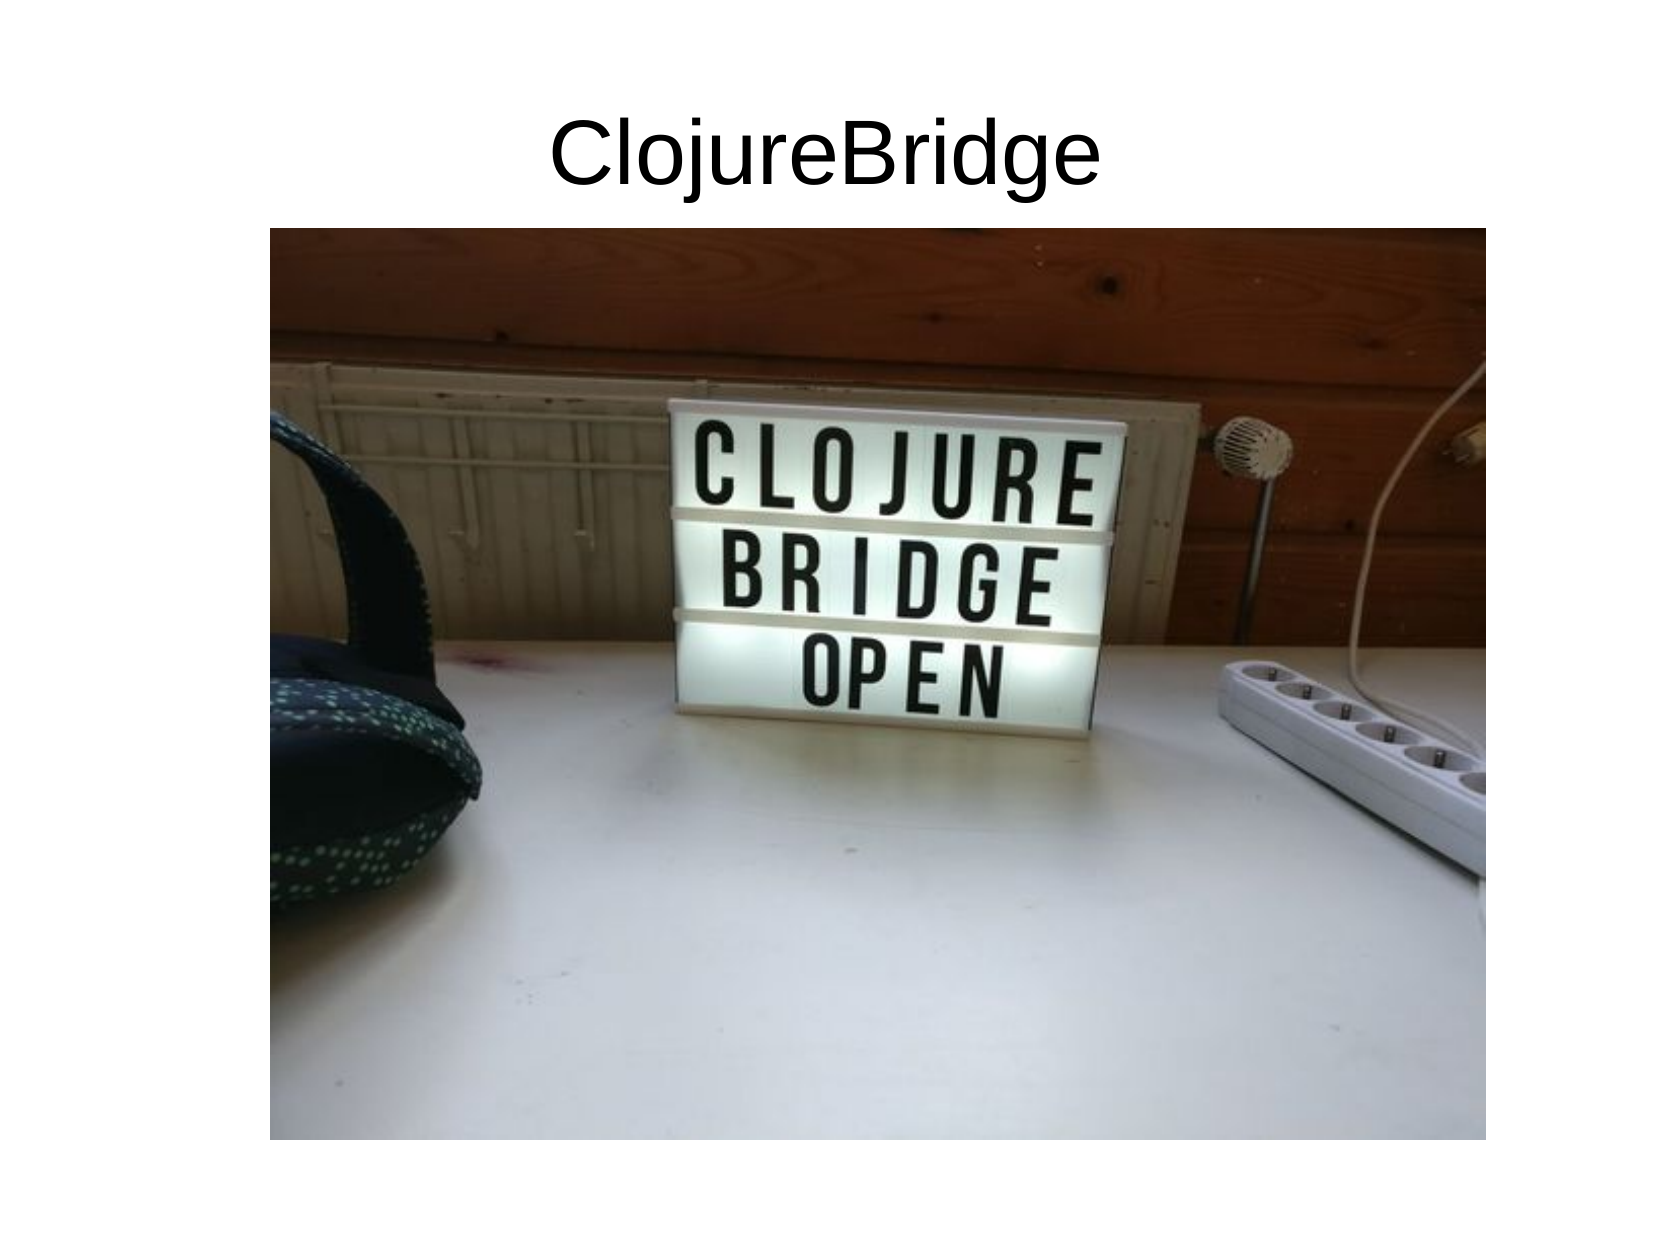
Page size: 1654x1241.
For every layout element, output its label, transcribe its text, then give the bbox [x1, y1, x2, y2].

title ClojureBridge [82, 49, 1571, 257]
picture [270, 228, 1486, 1141]
